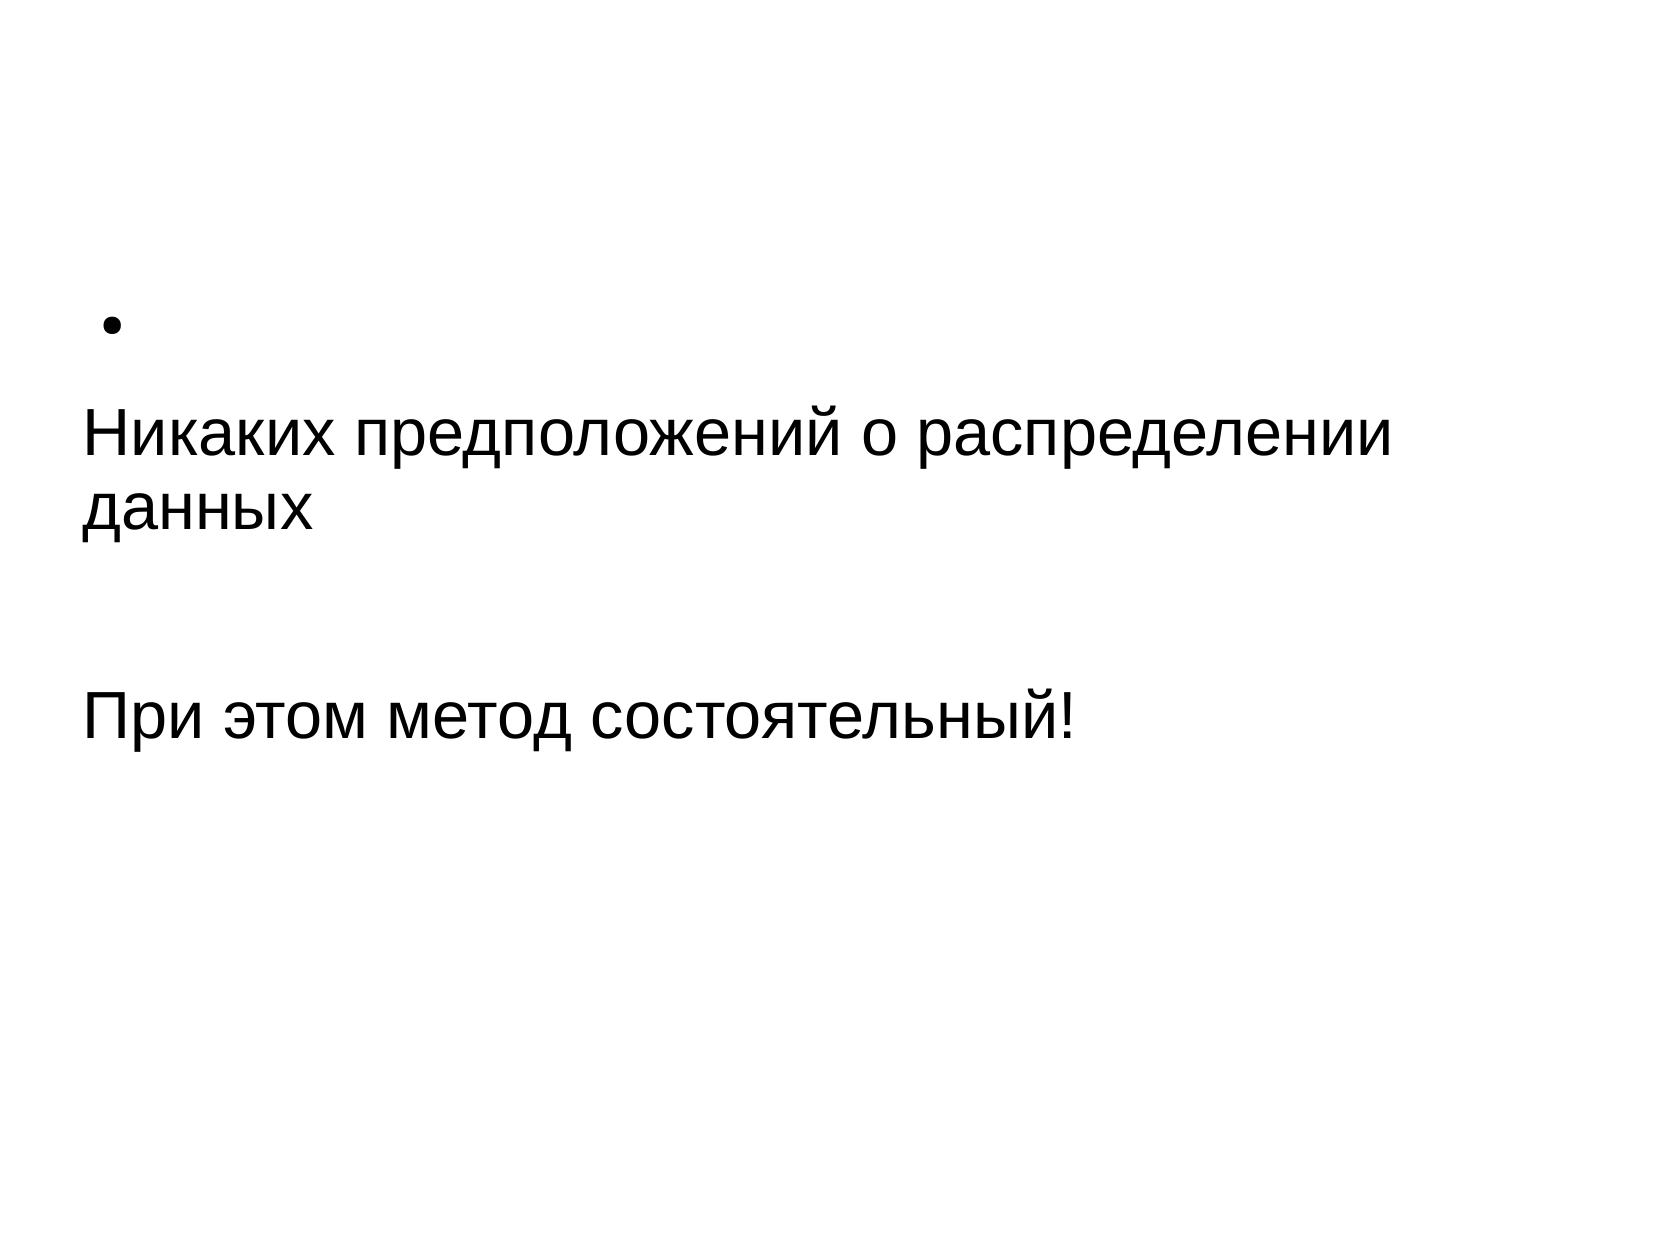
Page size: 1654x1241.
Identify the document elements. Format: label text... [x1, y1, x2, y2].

list Никаких предположений о распределении данных При этом метод состоятельный! [82, 290, 1571, 1010]
